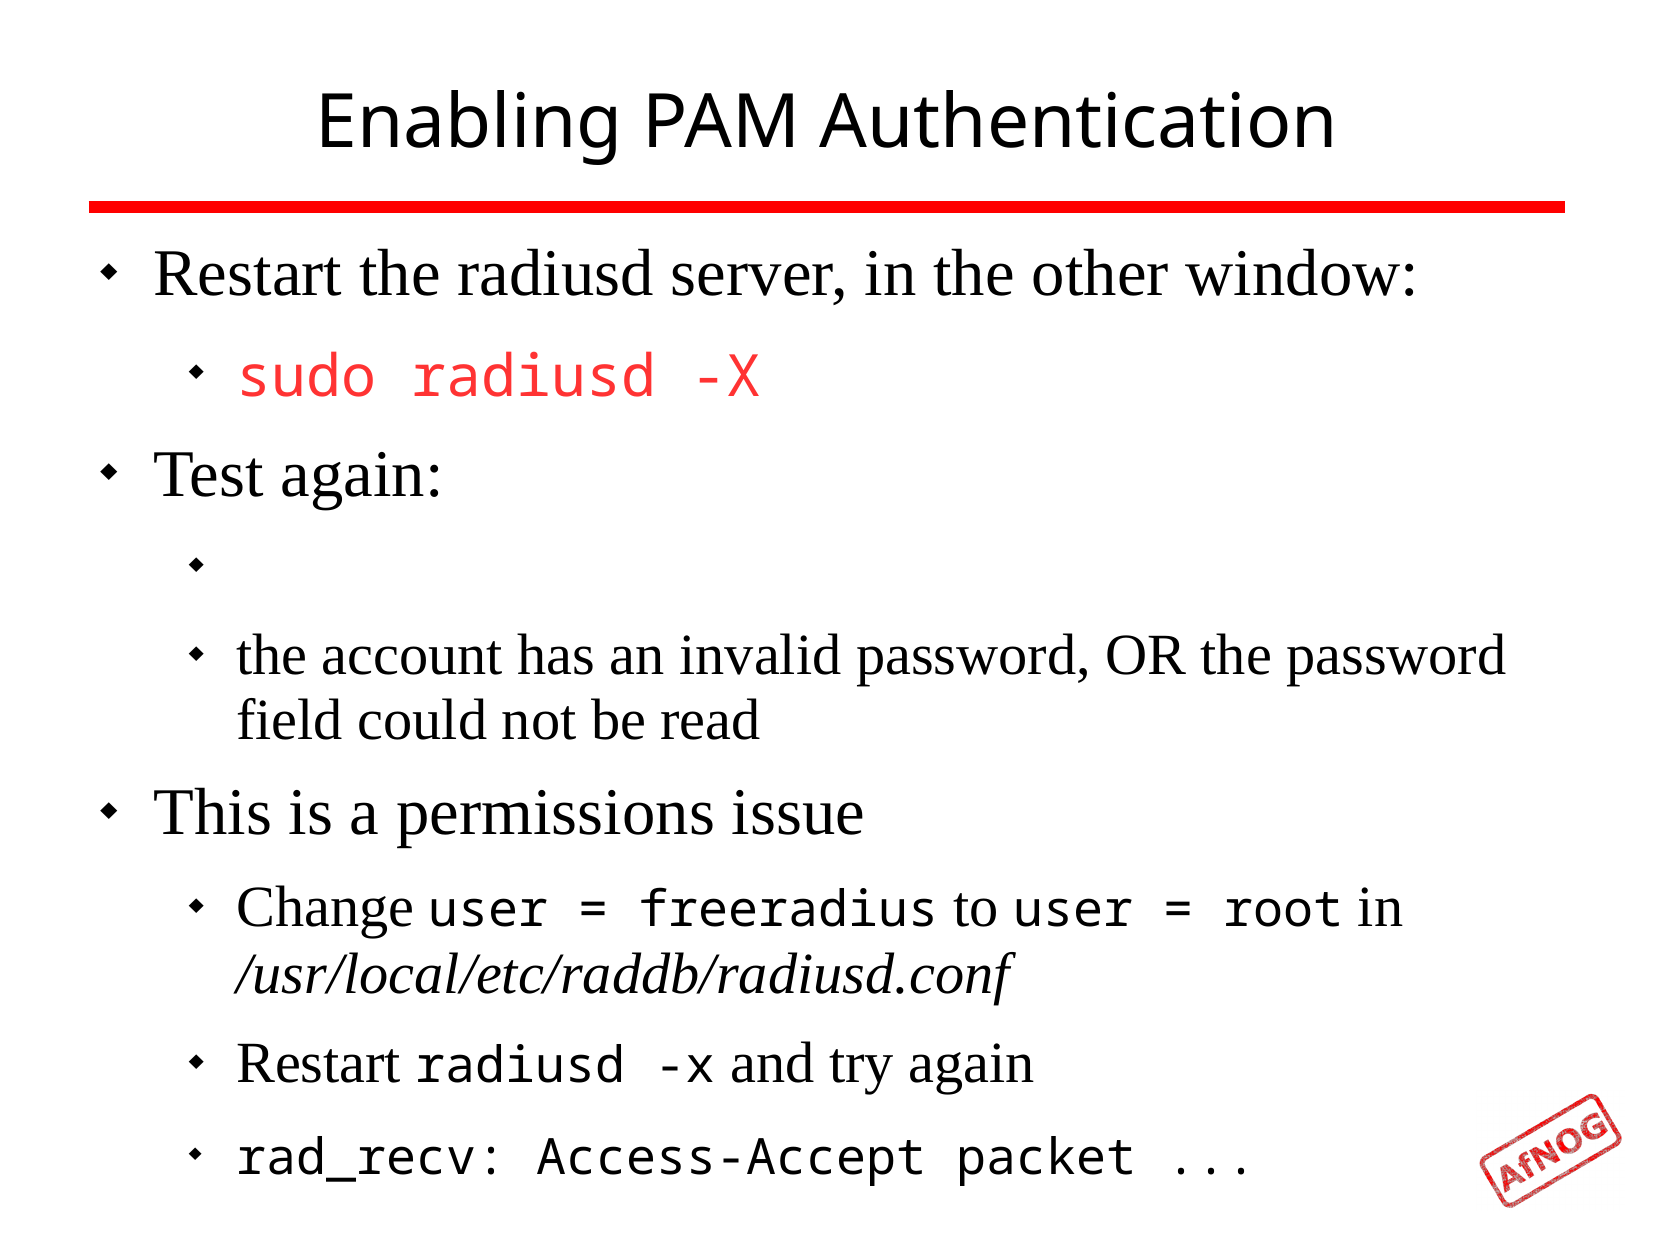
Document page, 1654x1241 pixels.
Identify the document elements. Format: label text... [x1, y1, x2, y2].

title Enabling PAM Authentication [82, 29, 1571, 207]
list Restart the radiusd server, in the other window: sudo radiusd -X Test again: the account has an invalid password, OR the password field could not be read This is a permissions issue Change user = freeradius to user = root in /usr/local/etc/raddb/radiusd.conf Restart radiusd -x and try again rad_recv: Access-Accept packet ... [82, 236, 1571, 1152]
picture [1476, 1090, 1625, 1211]
